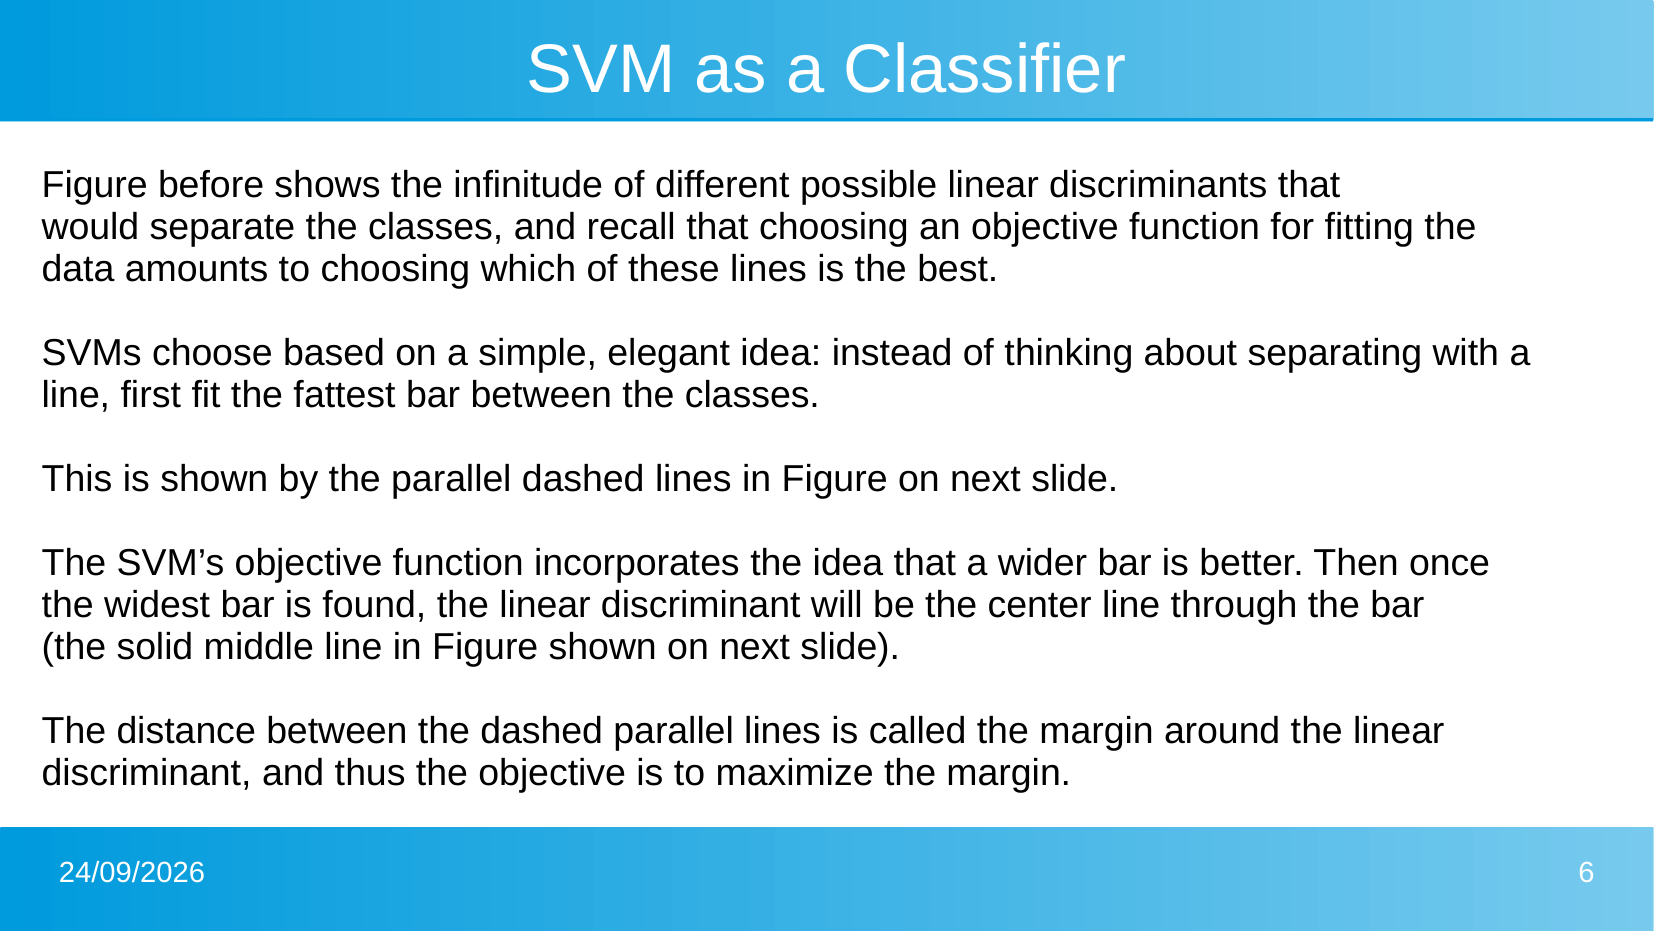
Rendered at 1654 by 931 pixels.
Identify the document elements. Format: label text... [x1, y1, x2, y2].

text_box Figure before shows the infinitude of different possible linear discriminants that would separate the classes, and recall that choosing an objective function for fitting the data amounts to choosing which of these lines is the best. SVMs choose based on a simple, elegant idea: instead of thinking about separating with a line, first fit the fattest bar between the classes. This is shown by the parallel dashed lines in Figure on next slide. The SVM’s objective function incorporates the idea that a wider bar is better. Then once the widest bar is found, the linear discriminant will be the center line through the bar (the solid middle line in Figure shown on next slide). The distance between the dashed parallel lines is called the margin around the linear discriminant, and thus the objective is to maximize the margin. [26, 155, 1595, 709]
title SVM as a Classifier [59, 29, 1595, 108]
